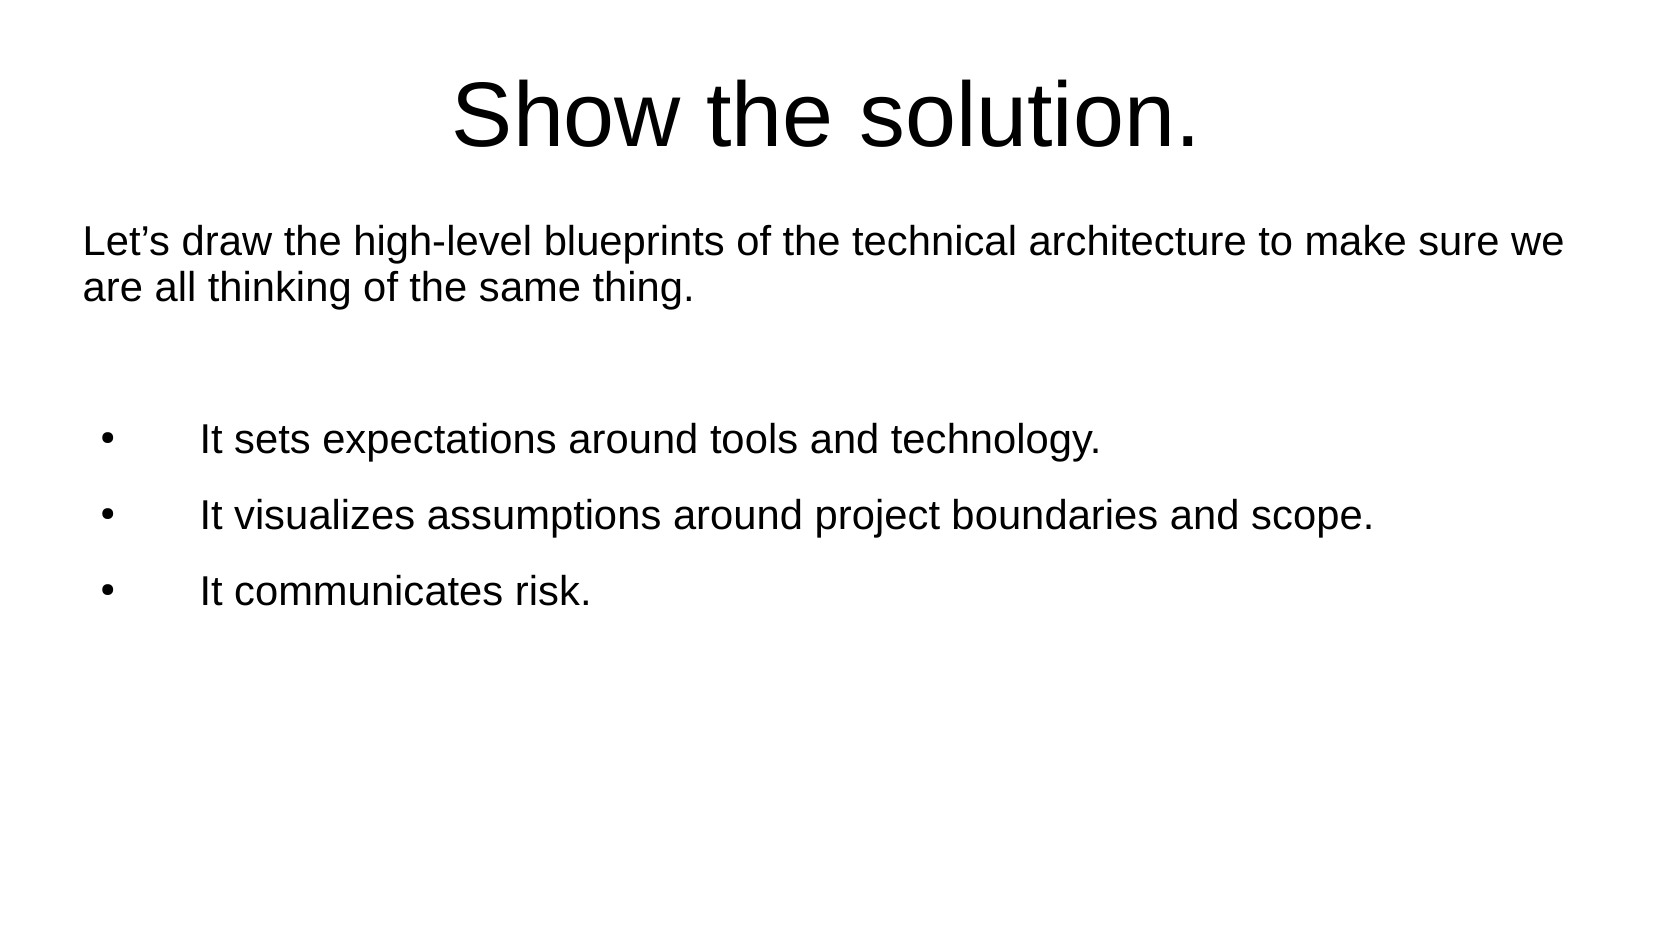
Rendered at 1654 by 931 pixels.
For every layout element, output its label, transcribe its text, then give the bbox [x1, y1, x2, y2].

list Let’s draw the high-level blueprints of the technical architecture to make sure we are all thinking of the same thing. It sets expectations around tools and technology. It visualizes assumptions around project boundaries and scope. It communicates risk. [82, 217, 1571, 758]
title Show the solution. [82, 37, 1571, 193]
